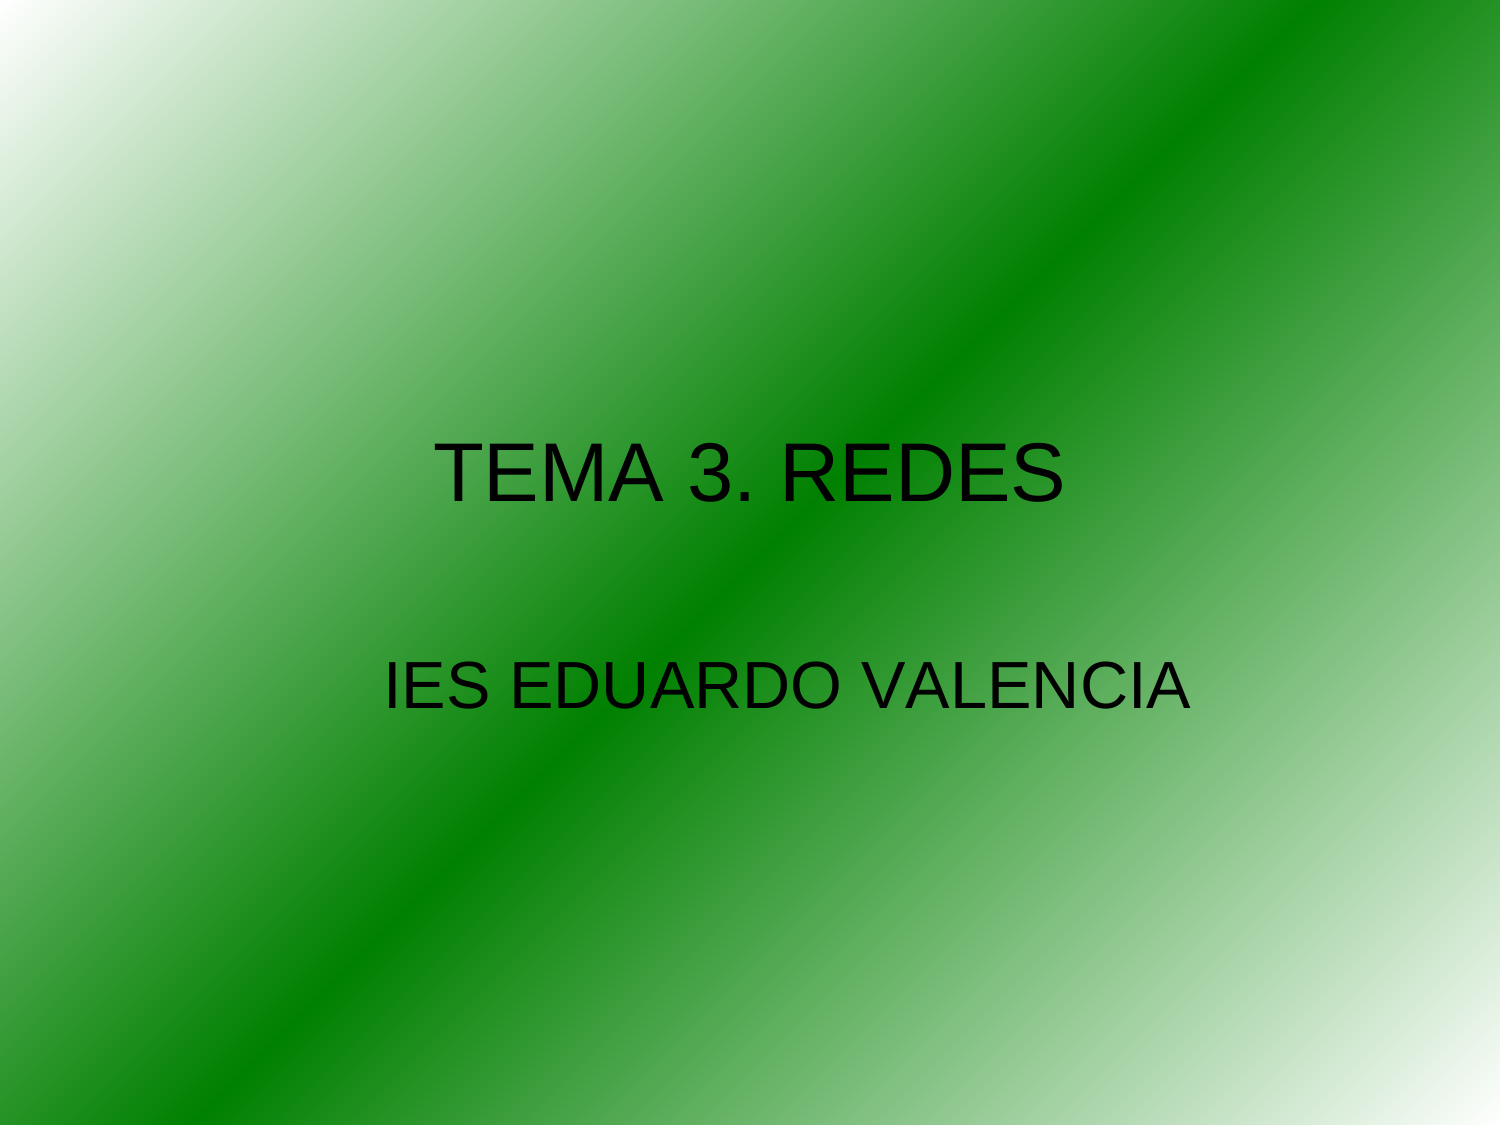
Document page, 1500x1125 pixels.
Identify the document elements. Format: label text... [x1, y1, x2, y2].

subtitle IES EDUARDO VALENCIA [225, 637, 1276, 926]
title TEMA 3. REDES [112, 307, 1388, 634]
